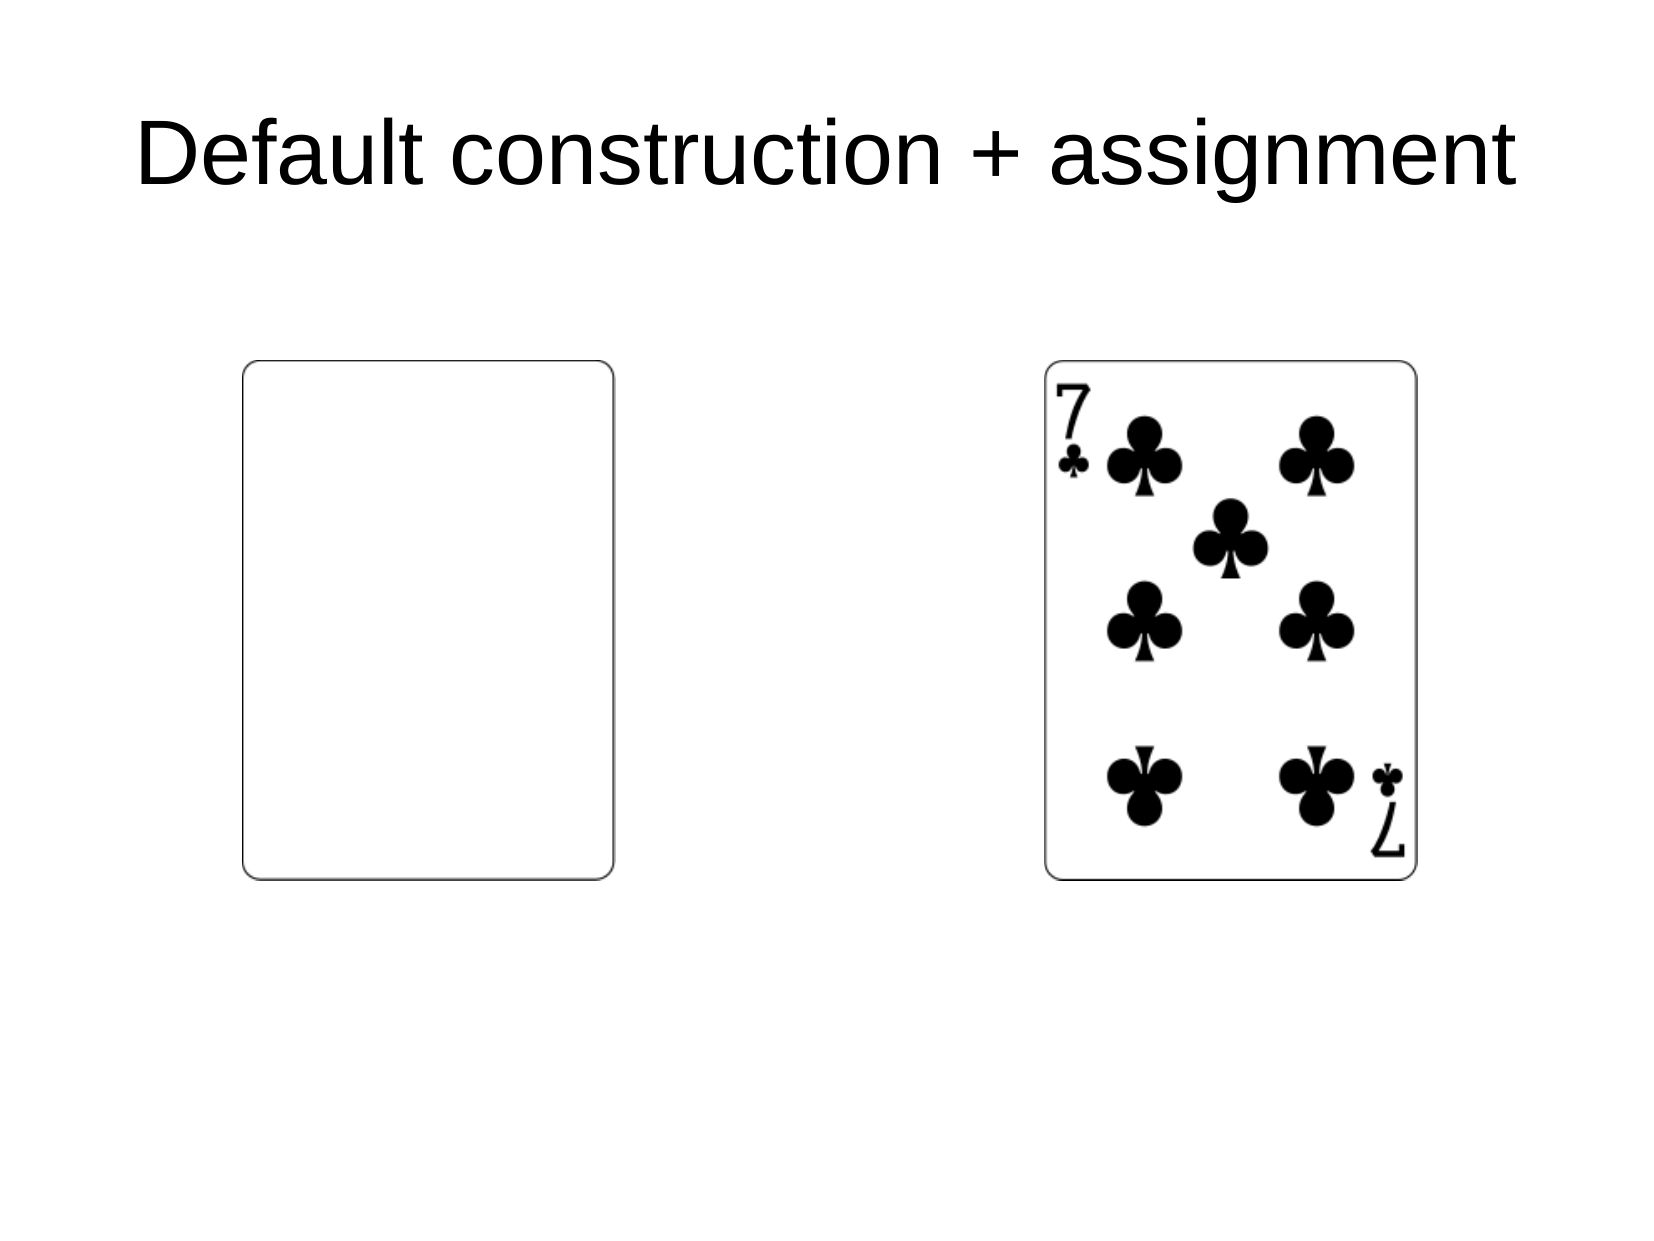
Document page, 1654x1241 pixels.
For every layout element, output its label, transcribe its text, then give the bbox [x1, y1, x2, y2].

title Default construction + assignment [82, 49, 1571, 257]
picture [242, 360, 616, 881]
picture [1044, 360, 1418, 881]
